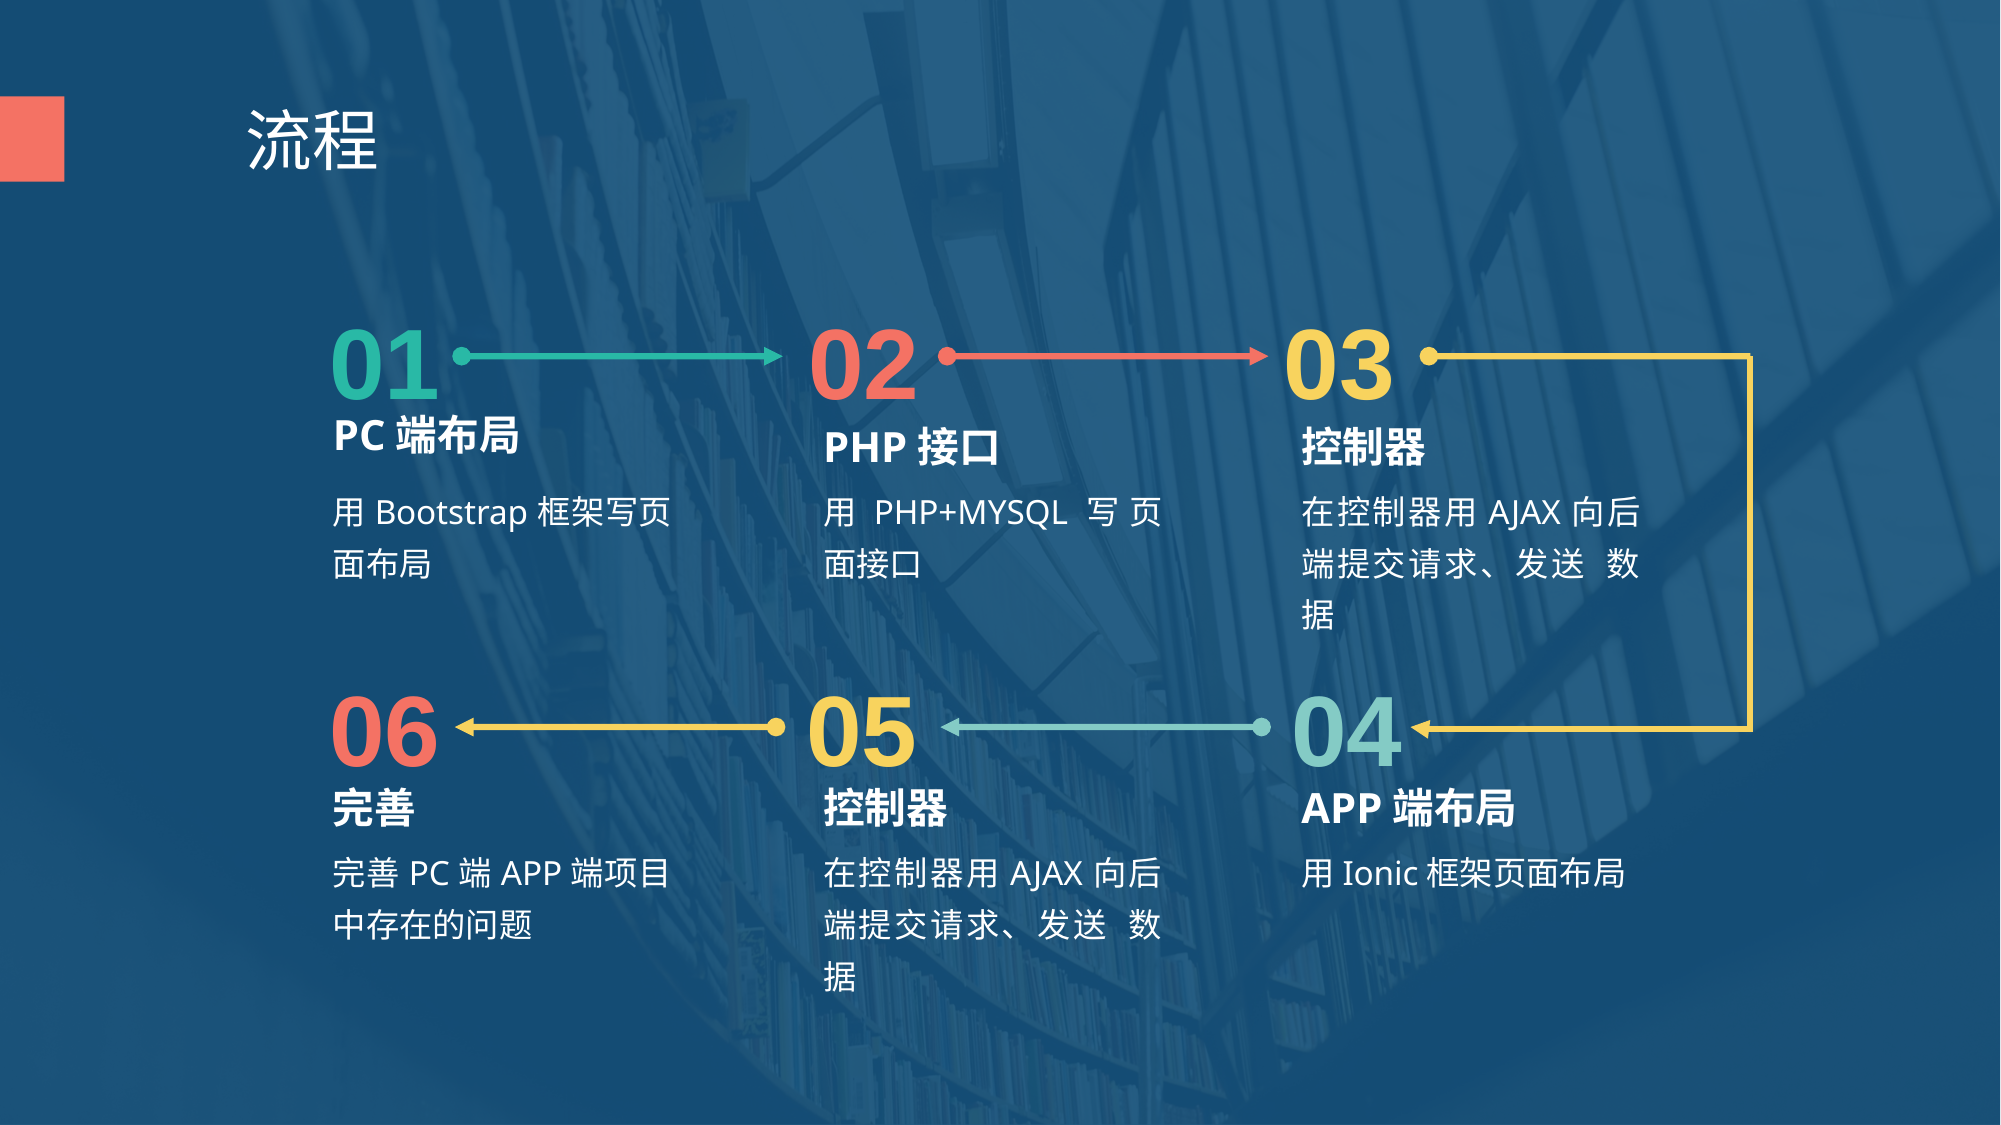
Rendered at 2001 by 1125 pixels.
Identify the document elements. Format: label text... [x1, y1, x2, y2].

text_box 01 [329, 299, 441, 401]
text_box 04 [1291, 666, 1403, 774]
text_box 控制器 [1286, 413, 1560, 471]
text_box 02 [808, 299, 920, 413]
text_box 06 [329, 666, 441, 774]
text_box 用Bootstrap框架写页面布局 [318, 471, 687, 591]
text_box PC端布局 [318, 401, 626, 467]
text_box 在控制器用AJAX向后端提交请求、发送 数据 [808, 832, 1178, 1004]
text_box [0, 96, 65, 182]
text_box APP端布局 [1286, 774, 1560, 832]
text_box 用PHP+MYSQL写页面接口 [808, 471, 1178, 591]
text_box 用Ionic框架页面布局 [1286, 832, 1656, 900]
text_box 完善PC端APP端项目中存在的问题 [318, 832, 687, 952]
text_box 03 [1283, 299, 1396, 420]
text_box 完善 [318, 774, 592, 832]
text_box 在控制器用AJAX向后端提交请求、发送 数据 [1286, 471, 1656, 642]
text_box 控制器 [808, 774, 1082, 832]
text_box 流程 [245, 98, 380, 179]
text_box PHP接口 [808, 413, 1082, 471]
picture [0, 0, 2001, 1125]
text_box 05 [805, 666, 918, 787]
